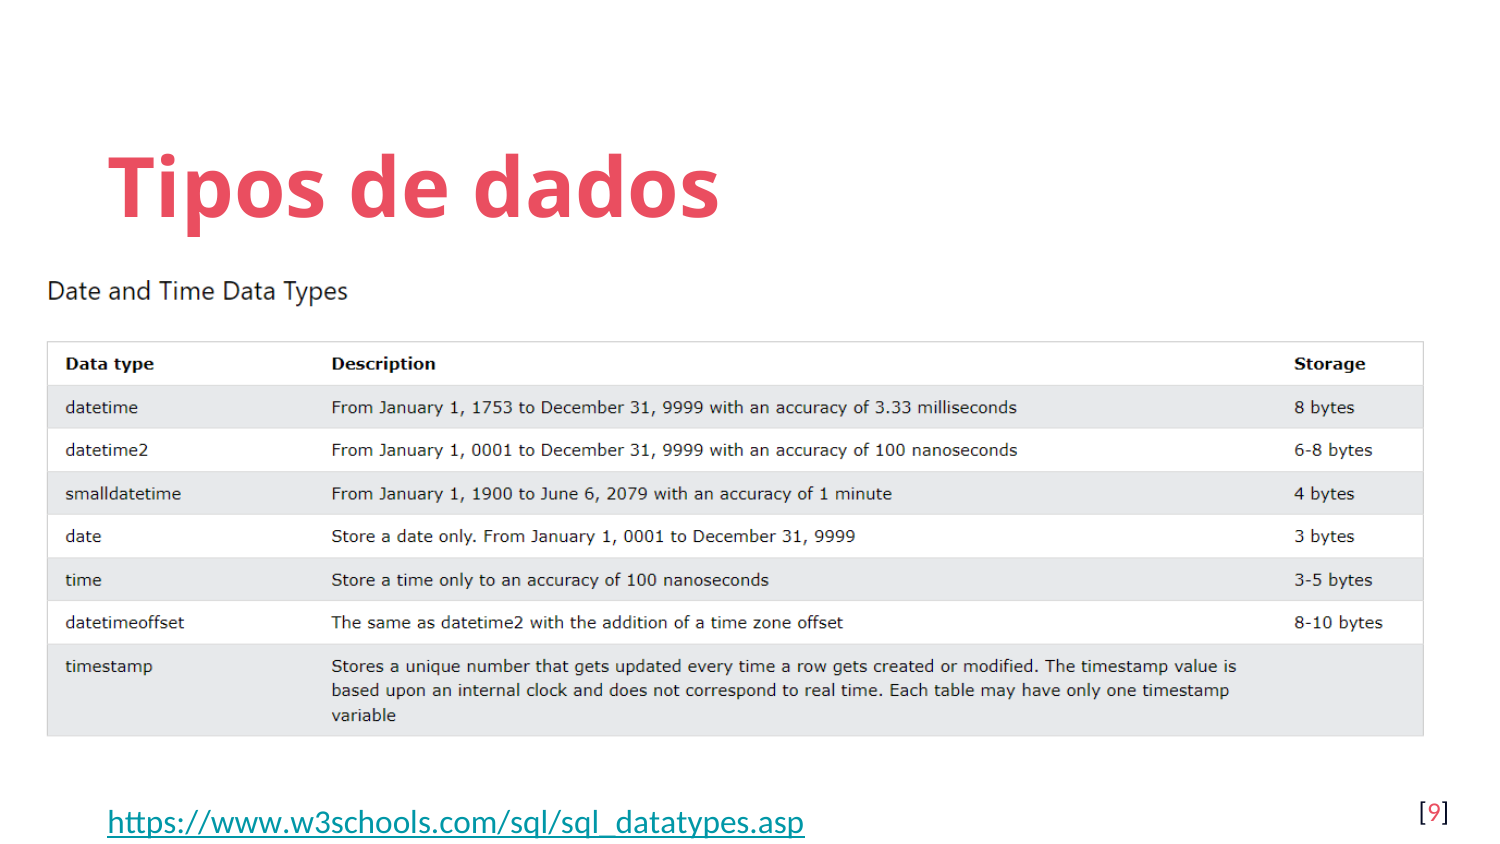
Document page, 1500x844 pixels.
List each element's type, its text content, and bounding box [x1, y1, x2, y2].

text_box Tipos de dados [92, 104, 1408, 243]
text_box https://www.w3schools.com/sql/sql_datatypes.asp [92, 779, 1408, 844]
slide_number [‹#›] [1408, 779, 1494, 844]
picture [24, 267, 1449, 755]
